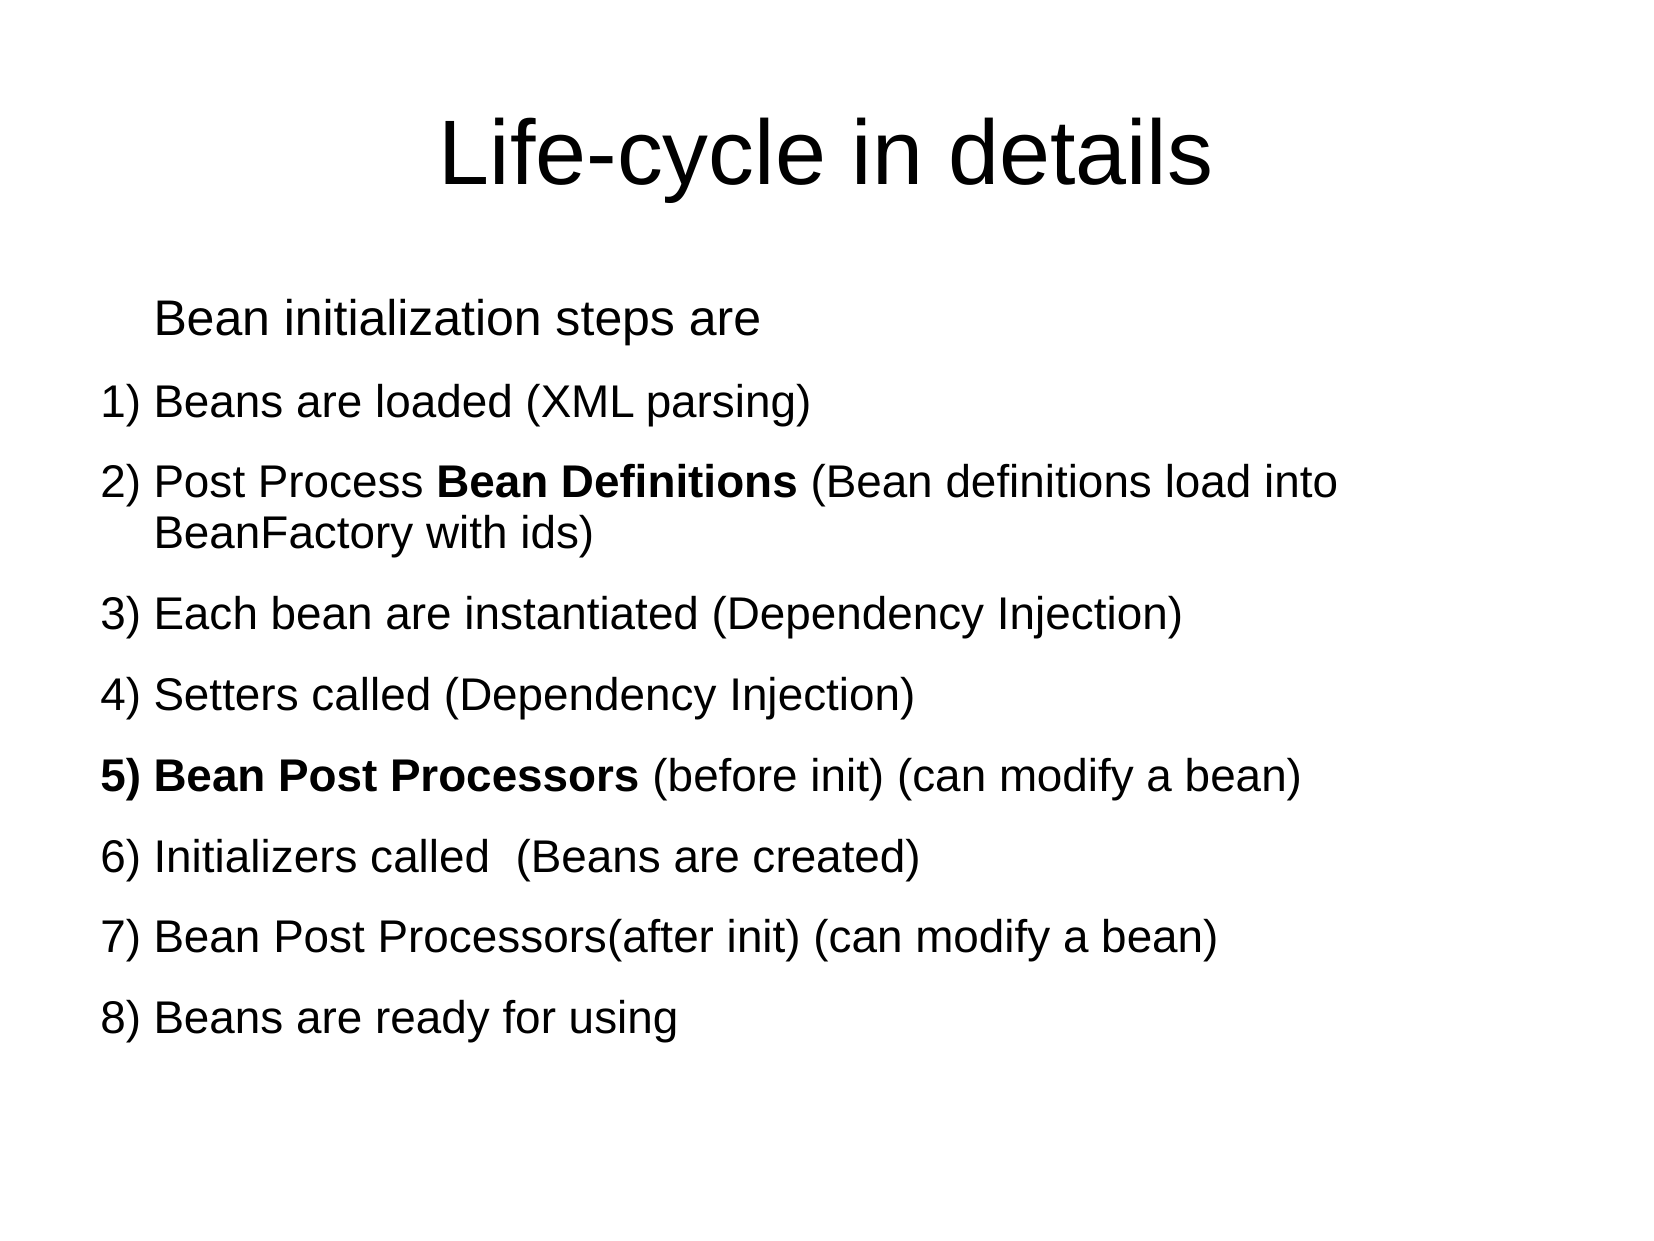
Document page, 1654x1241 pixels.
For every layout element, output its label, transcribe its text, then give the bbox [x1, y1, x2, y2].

list Bean initialization steps are Beans are loaded (XML parsing) Post Process Bean Definitions (Bean definitions load into BeanFactory with ids) Each bean are instantiated (Dependency Injection) Setters called (Dependency Injection) Bean Post Processors (before init) (can modify a bean) Initializers called (Beans are created) Bean Post Processors(after init) (can modify a bean) Beans are ready for using [82, 290, 1571, 1109]
title Life-cycle in details [82, 49, 1571, 257]
